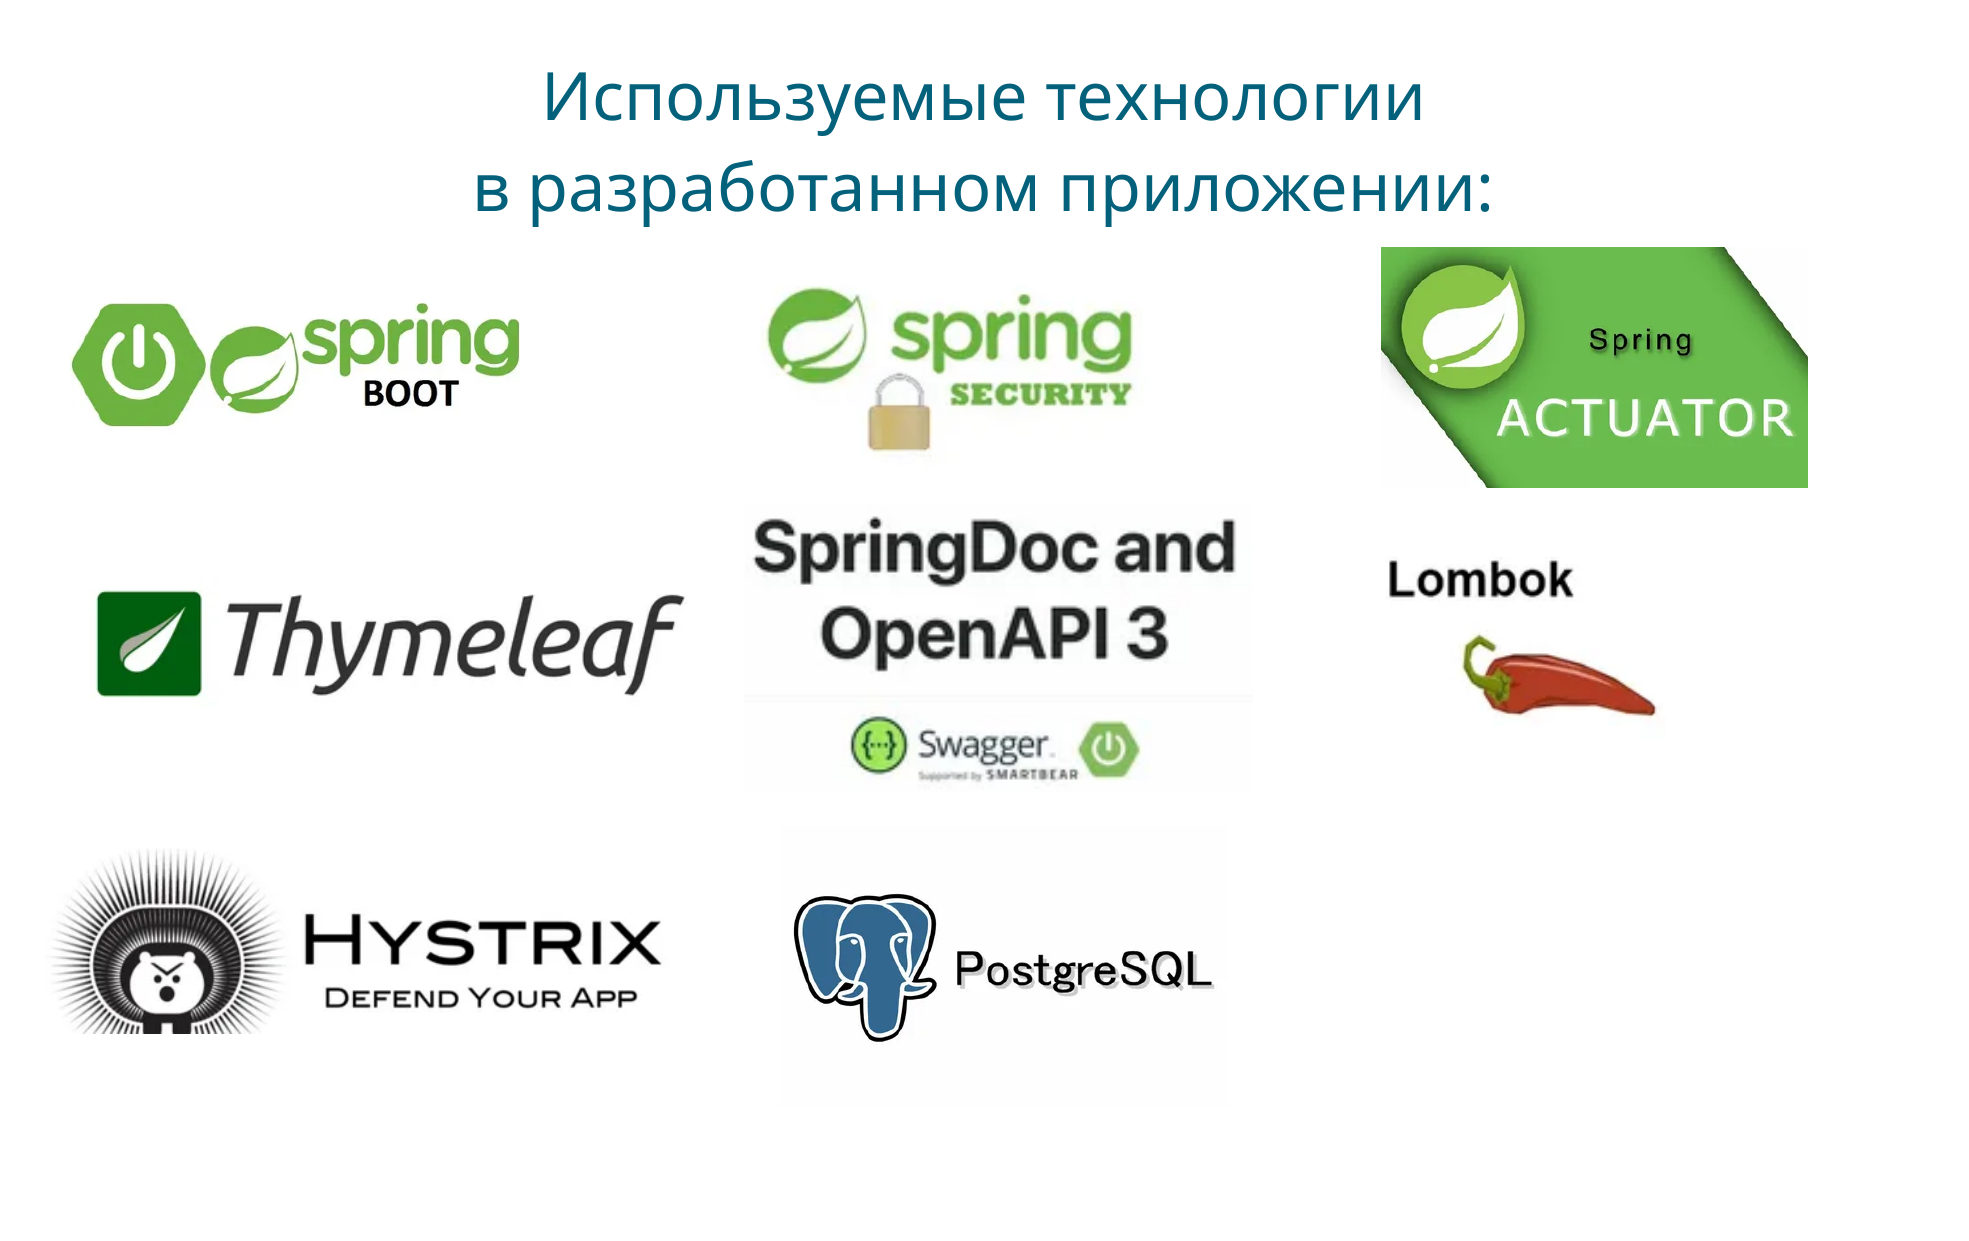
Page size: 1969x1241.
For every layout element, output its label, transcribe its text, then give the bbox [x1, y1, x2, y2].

picture [1381, 247, 1808, 488]
picture [779, 826, 1229, 1108]
picture [70, 579, 709, 709]
picture [41, 838, 668, 1034]
picture [741, 247, 1170, 485]
picture [744, 503, 1253, 792]
picture [1370, 543, 1666, 745]
picture [70, 257, 520, 473]
subtitle Используемые технологии в разработанном приложении: [98, 49, 1870, 1010]
